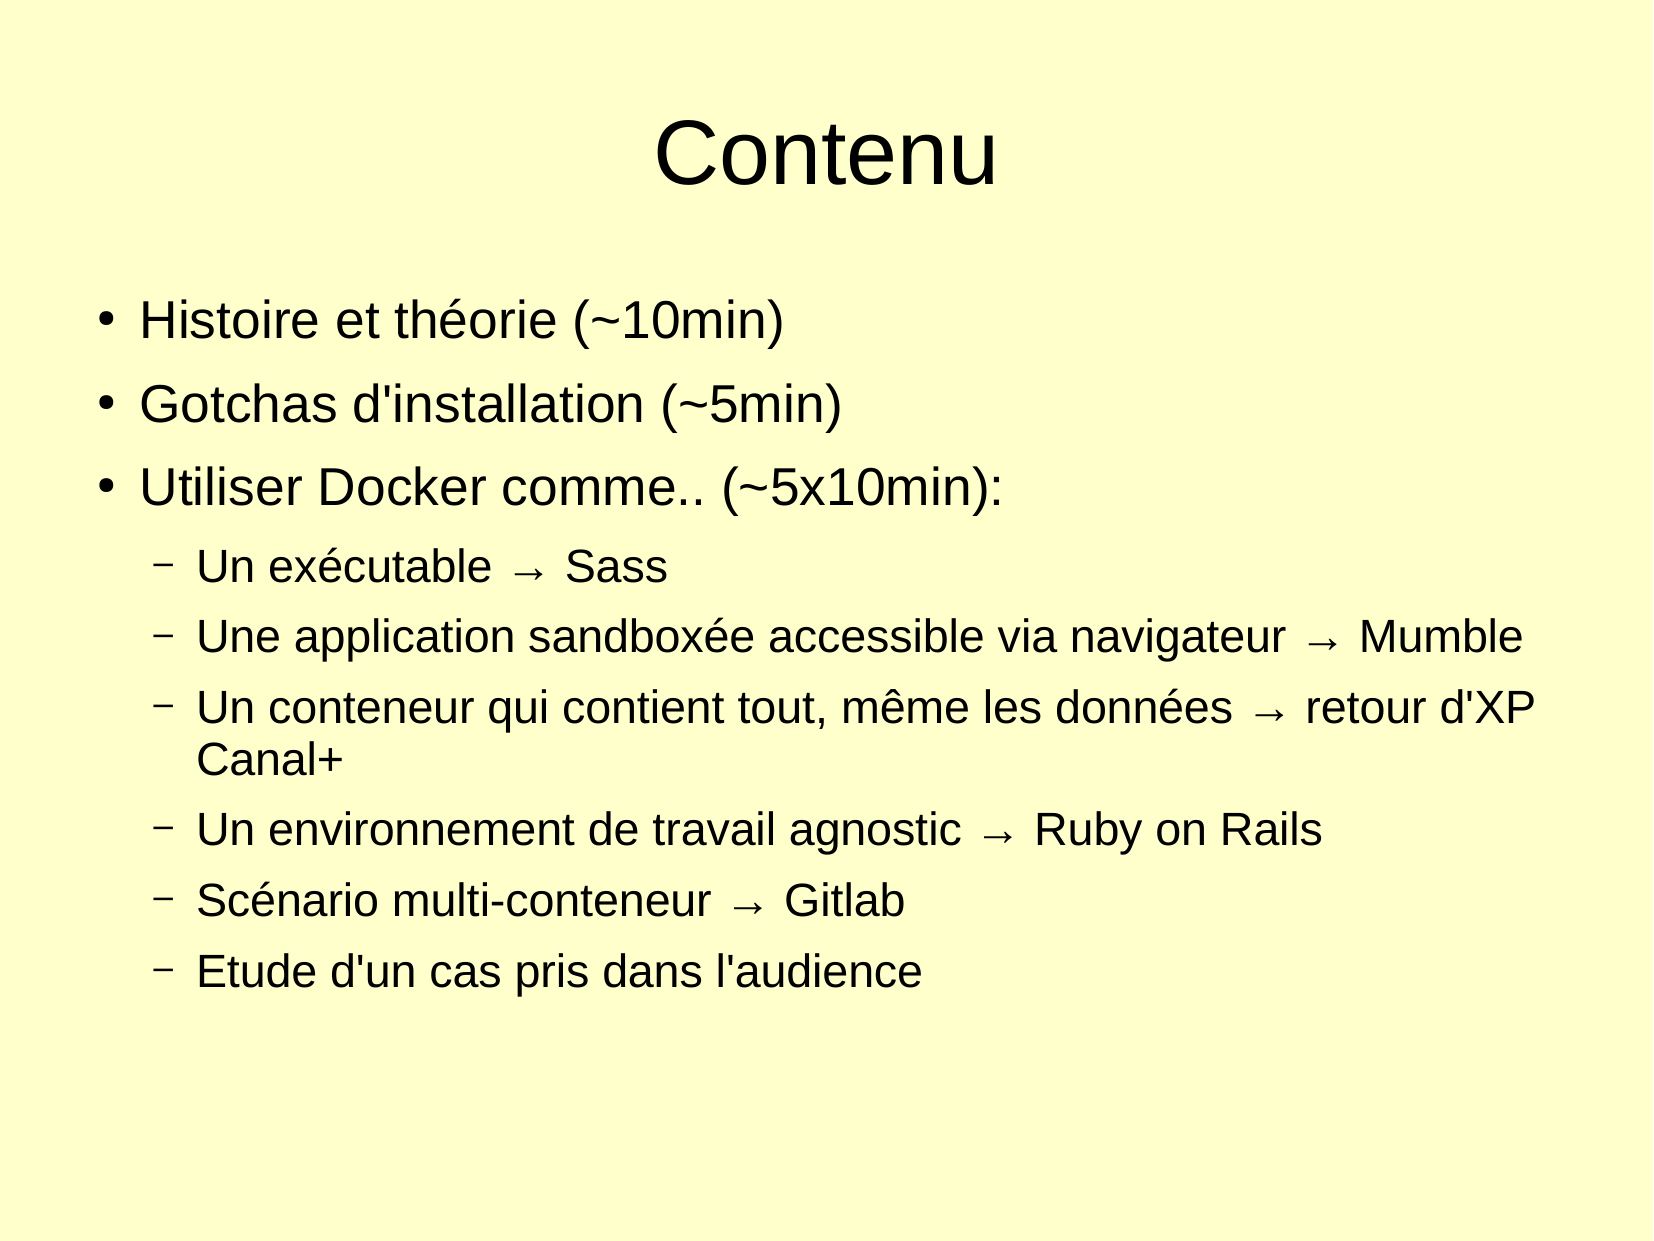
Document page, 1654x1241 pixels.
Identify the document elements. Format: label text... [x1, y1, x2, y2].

list Histoire et théorie (~10min) Gotchas d'installation (~5min) Utiliser Docker comme.. (~5x10min): Un exécutable → Sass Une application sandboxée accessible via navigateur → Mumble Un conteneur qui contient tout, même les données → retour d'XP Canal+ Un environnement de travail agnostic → Ruby on Rails Scénario multi-conteneur → Gitlab Etude d'un cas pris dans l'audience [82, 290, 1571, 1010]
title Contenu [82, 49, 1571, 257]
